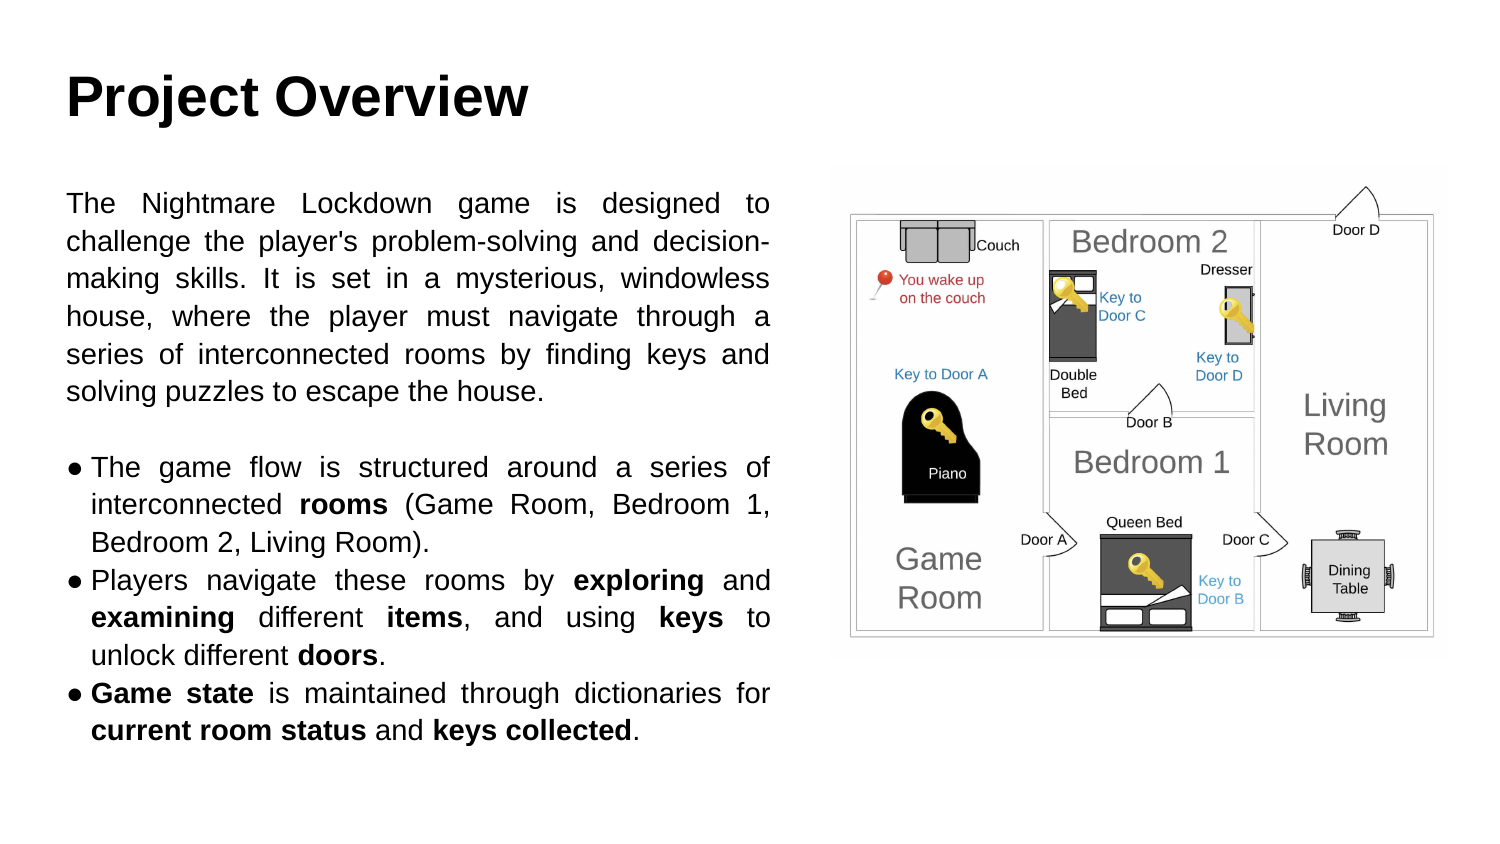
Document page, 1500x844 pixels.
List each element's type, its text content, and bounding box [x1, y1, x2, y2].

picture [829, 166, 1449, 658]
title Project Overview [51, 50, 1449, 145]
list The Nightmare Lockdown game is designed to challenge the player's problem-solving and decision-making skills. It is set in a mysterious, windowless house, where the player must navigate through a series of interconnected rooms by finding keys and solving puzzles to escape the house. The game flow is structured around a series of interconnected rooms (Game Room, Bedroom 1, Bedroom 2, Living Room). Players navigate these rooms by exploring and examining different items, and using keys to unlock different doors. Game state is maintained through dictionaries for current room status and keys collected. [51, 166, 787, 786]
